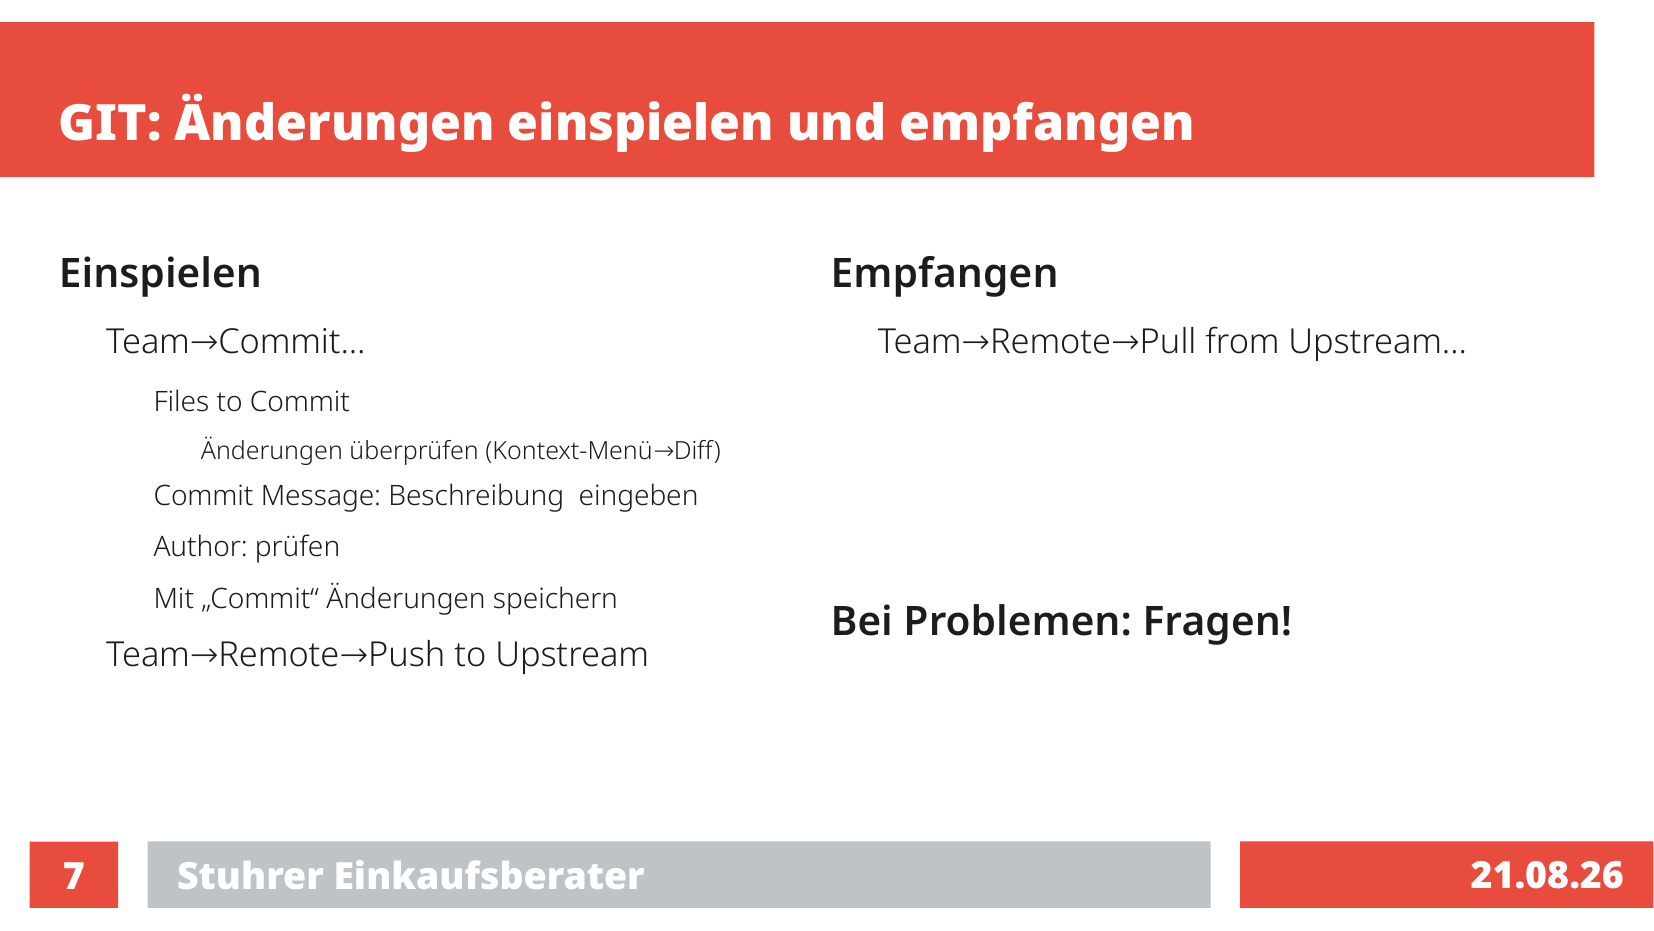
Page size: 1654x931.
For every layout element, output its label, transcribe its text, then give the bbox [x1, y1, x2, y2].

title GIT: Änderungen einspielen und empfangen [59, 44, 1595, 156]
list Einspielen Team→Commit... Files to Commit Änderungen überprüfen (Kontext-Menü→Diff) Commit Message: Beschreibung eingeben Author: prüfen Mit „Commit“ Änderungen speichern Team→Remote→Push to Upstream [59, 243, 794, 820]
list Empfangen Team→Remote→Pull from Upstream… Bei Problemen: Fragen! [830, 243, 1566, 820]
